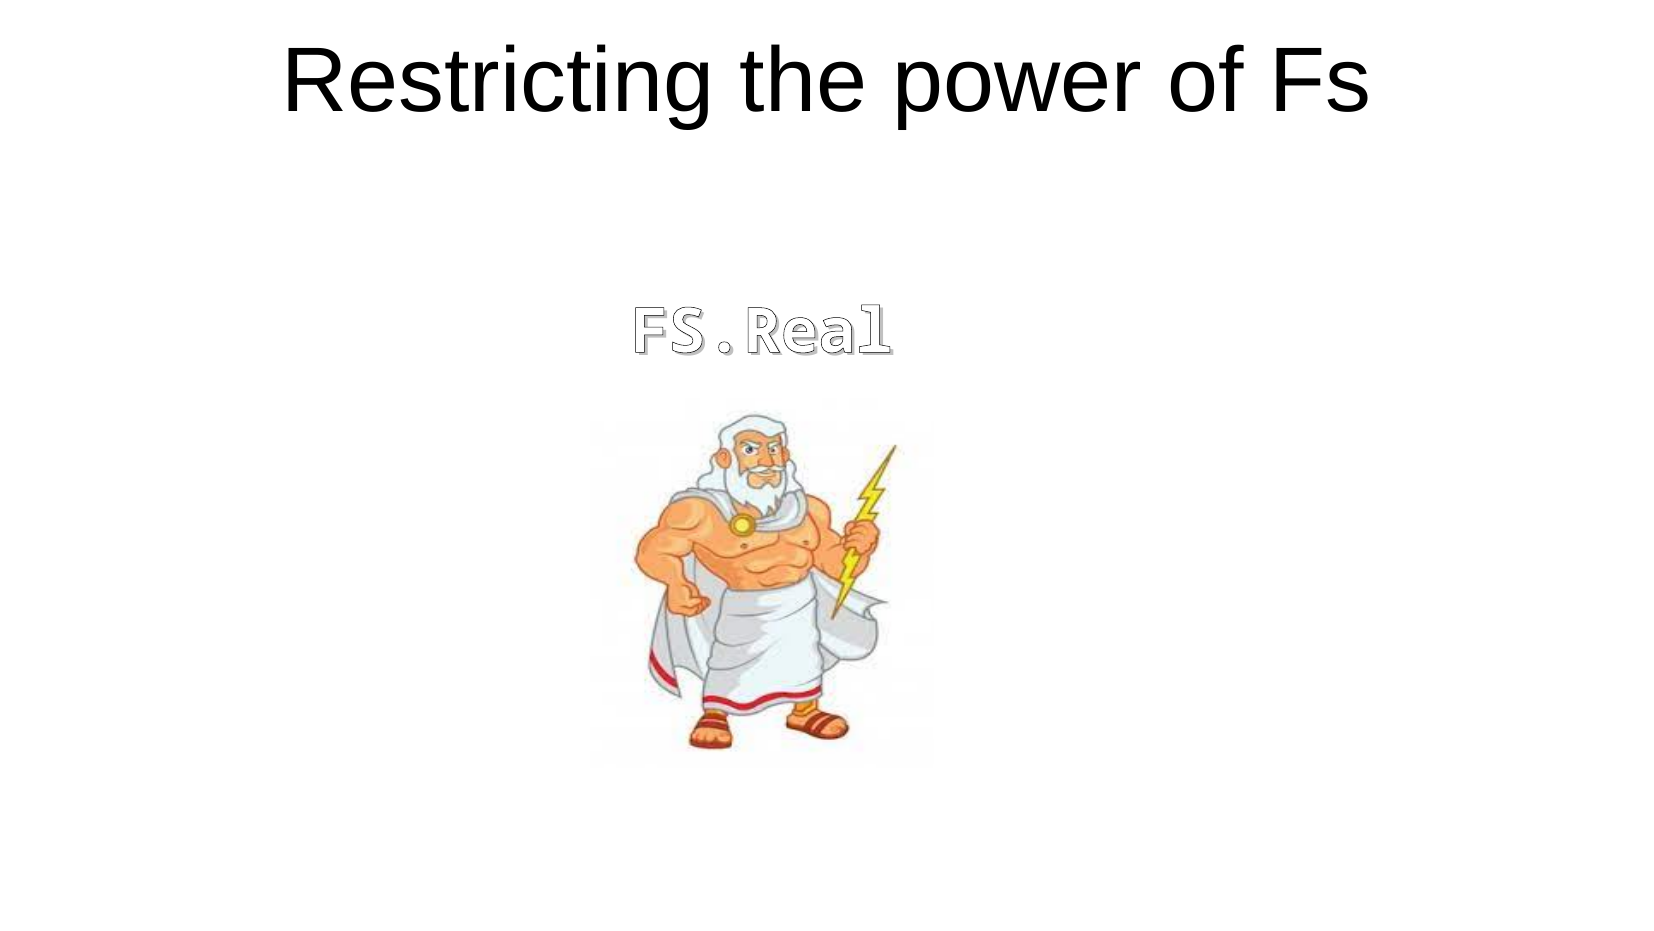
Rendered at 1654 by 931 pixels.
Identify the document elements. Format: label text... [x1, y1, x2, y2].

title Restricting the power of Fs [82, 0, 1571, 182]
picture [590, 398, 934, 768]
